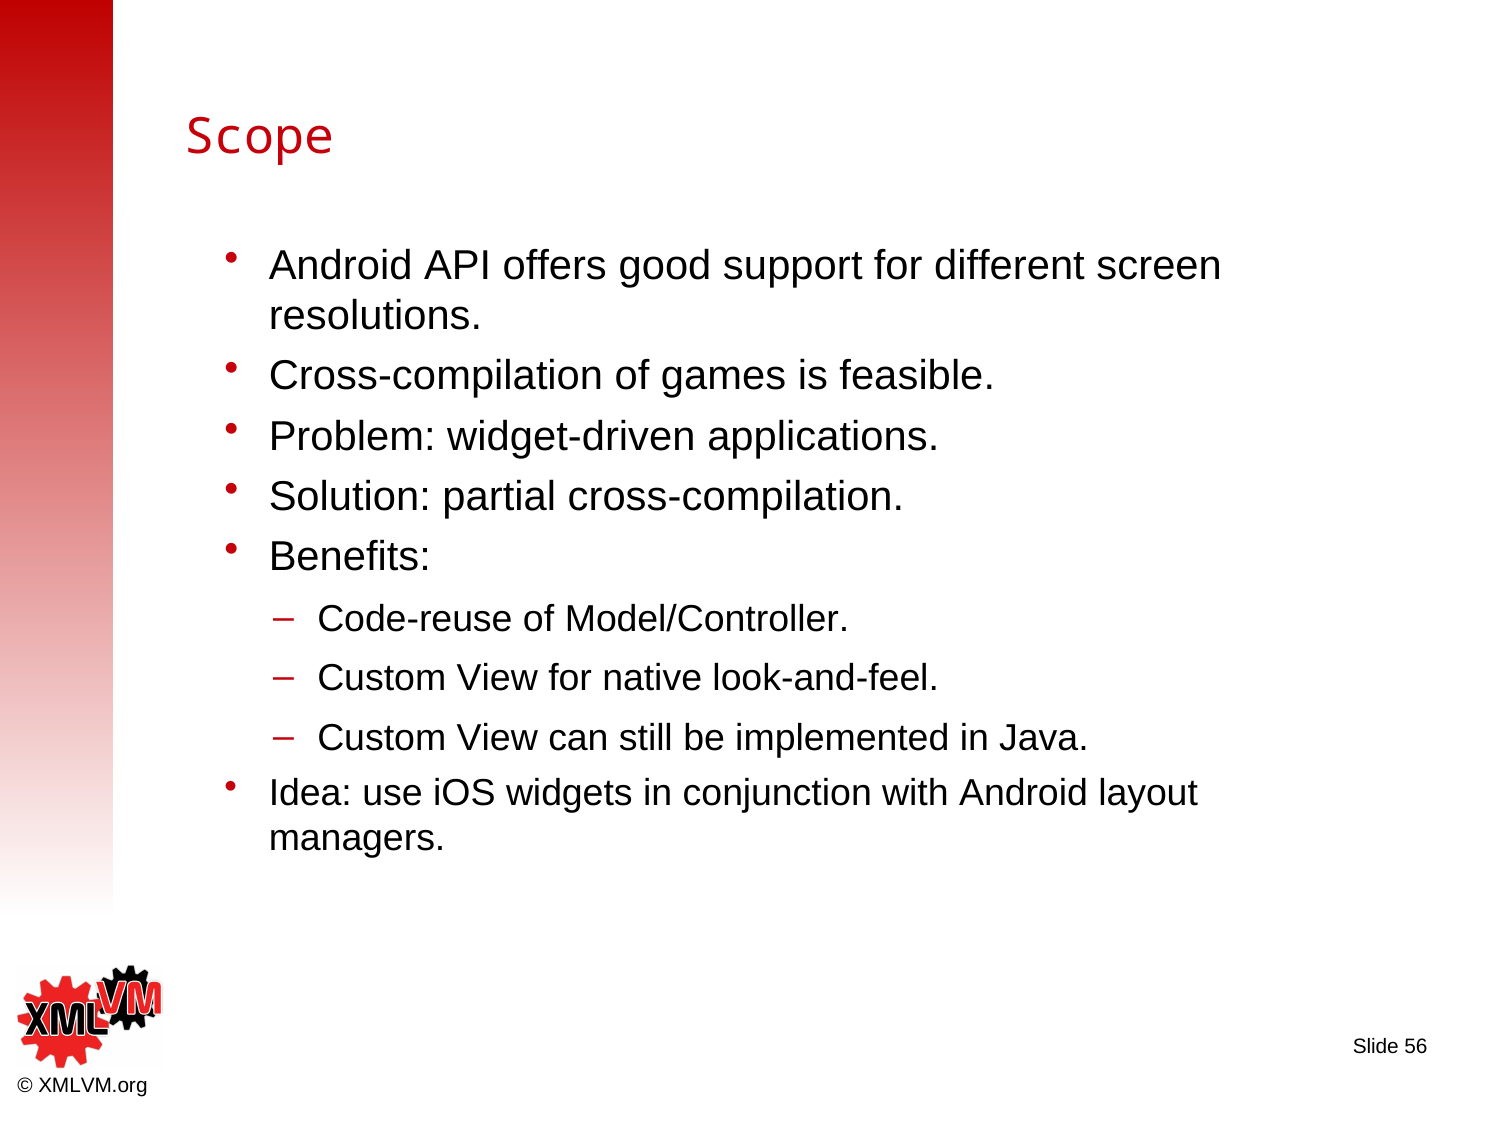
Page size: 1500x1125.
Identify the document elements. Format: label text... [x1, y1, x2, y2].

picture [16, 964, 164, 1069]
title Scope [170, 74, 1447, 200]
list Android API offers good support for different screen resolutions. Cross-compilation of games is feasible. Problem: widget-driven applications. Solution: partial cross-compilation. Benefits: Code-reuse of Model/Controller. Custom View for native look-and-feel. Custom View can still be implemented in Java. Idea: use iOS widgets in conjunction with Android layout managers. [224, 237, 1359, 986]
